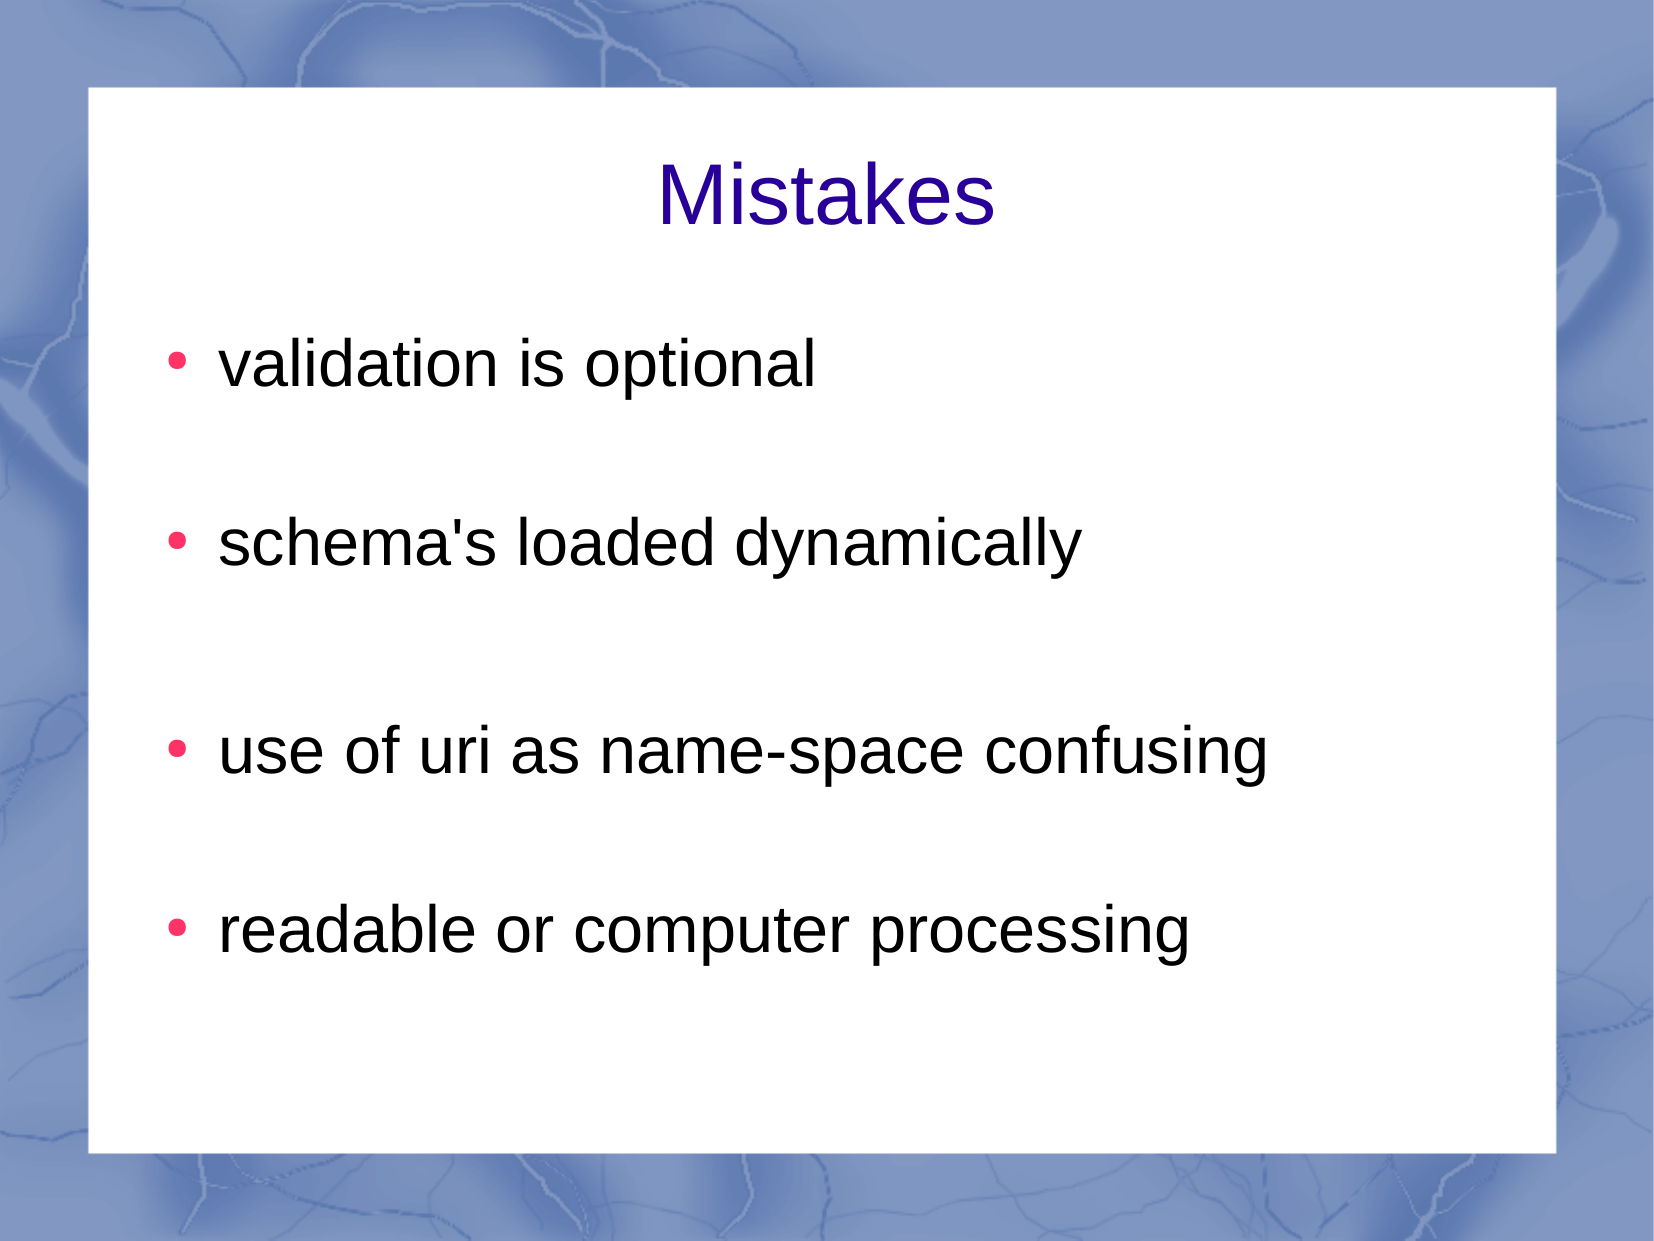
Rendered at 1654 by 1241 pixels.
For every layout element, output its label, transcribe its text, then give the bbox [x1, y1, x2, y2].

picture [0, 0, 1654, 1241]
list validation is optional schema's loaded dynamically use of uri as name-space confusing readable or computer processing [147, 325, 1506, 1232]
title Mistakes [118, 90, 1536, 298]
